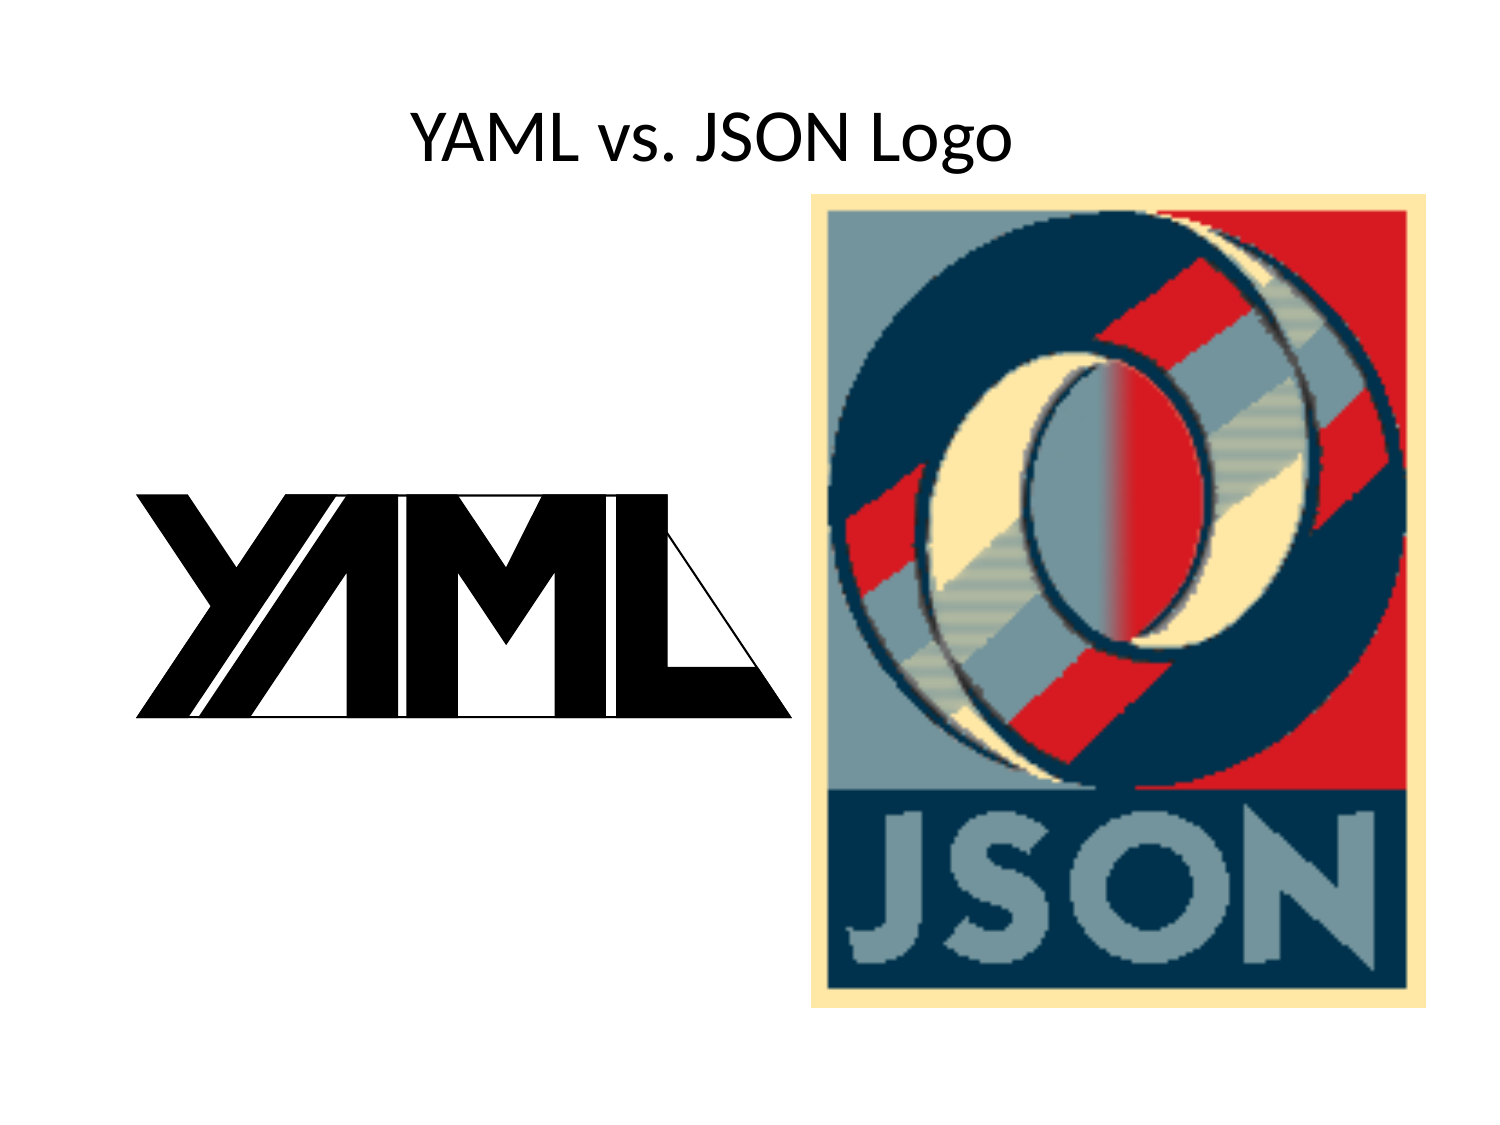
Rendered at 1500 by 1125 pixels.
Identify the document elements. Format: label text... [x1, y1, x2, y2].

picture [811, 194, 1426, 1008]
picture [135, 492, 796, 721]
title YAML vs. JSON Logo [75, 22, 1351, 264]
